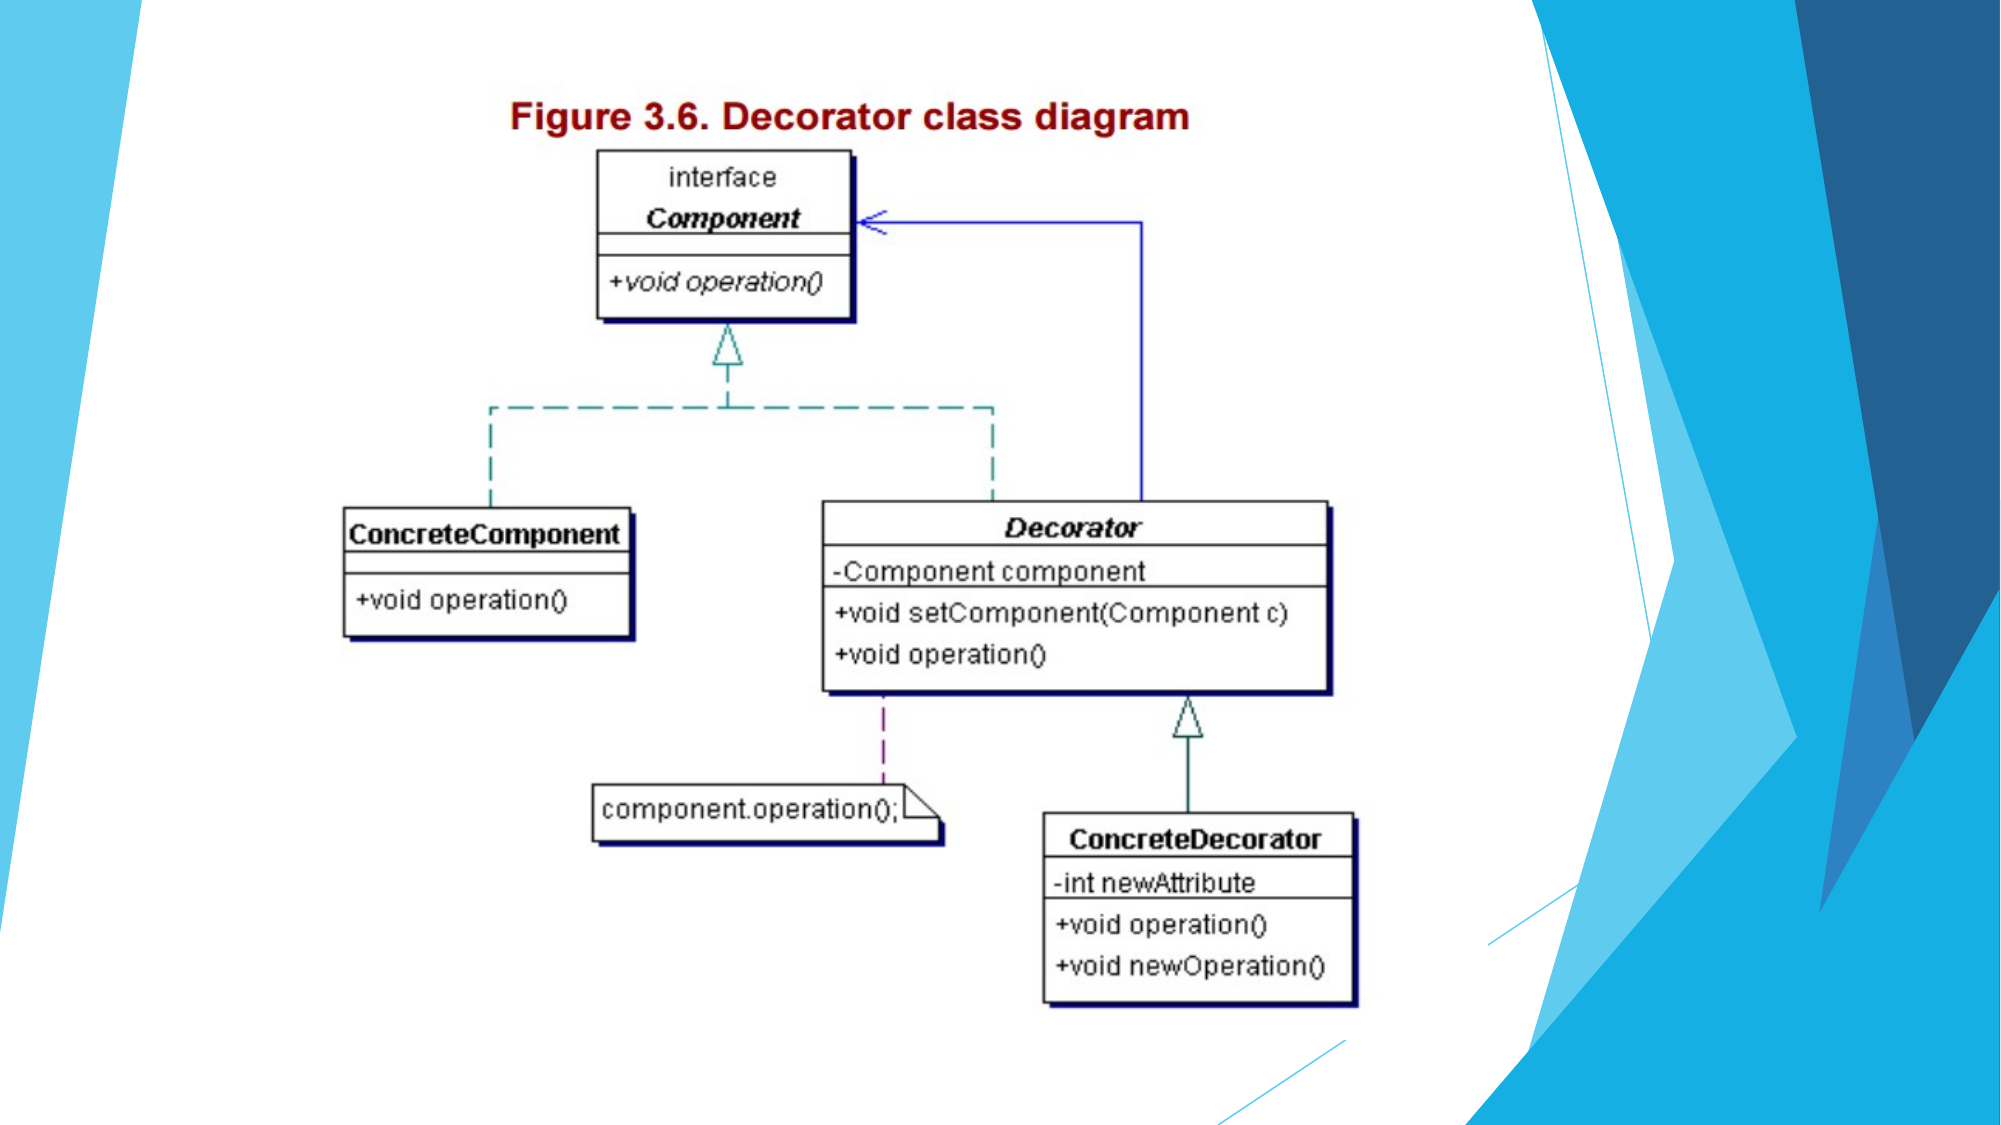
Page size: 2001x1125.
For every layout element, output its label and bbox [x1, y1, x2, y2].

text_box [167, 61, 1488, 1039]
